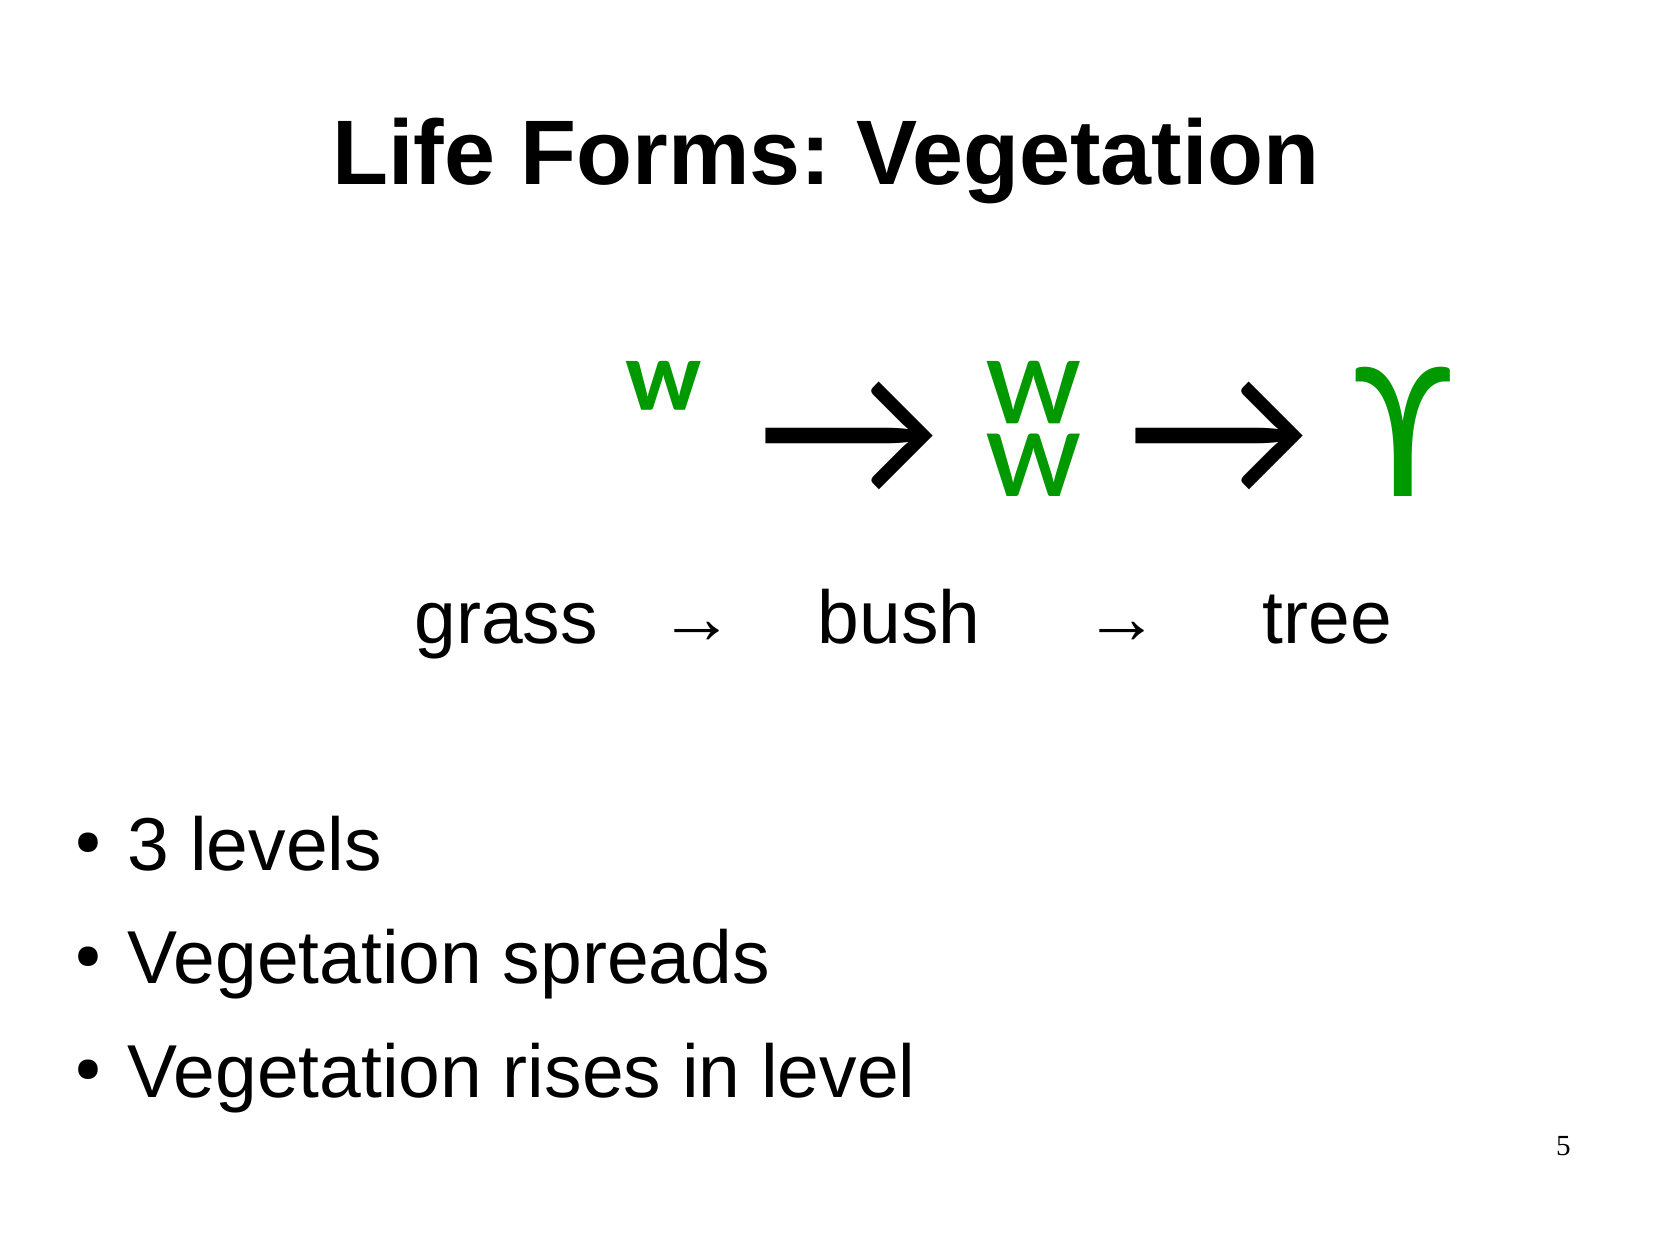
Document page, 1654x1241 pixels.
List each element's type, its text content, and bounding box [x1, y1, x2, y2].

title Life Forms: Vegetation [82, 49, 1571, 257]
list ʷ → ʬ → ϒ grass → bush → tree 3 levels Vegetation spreads Vegetation rises in level [56, 315, 1546, 1135]
